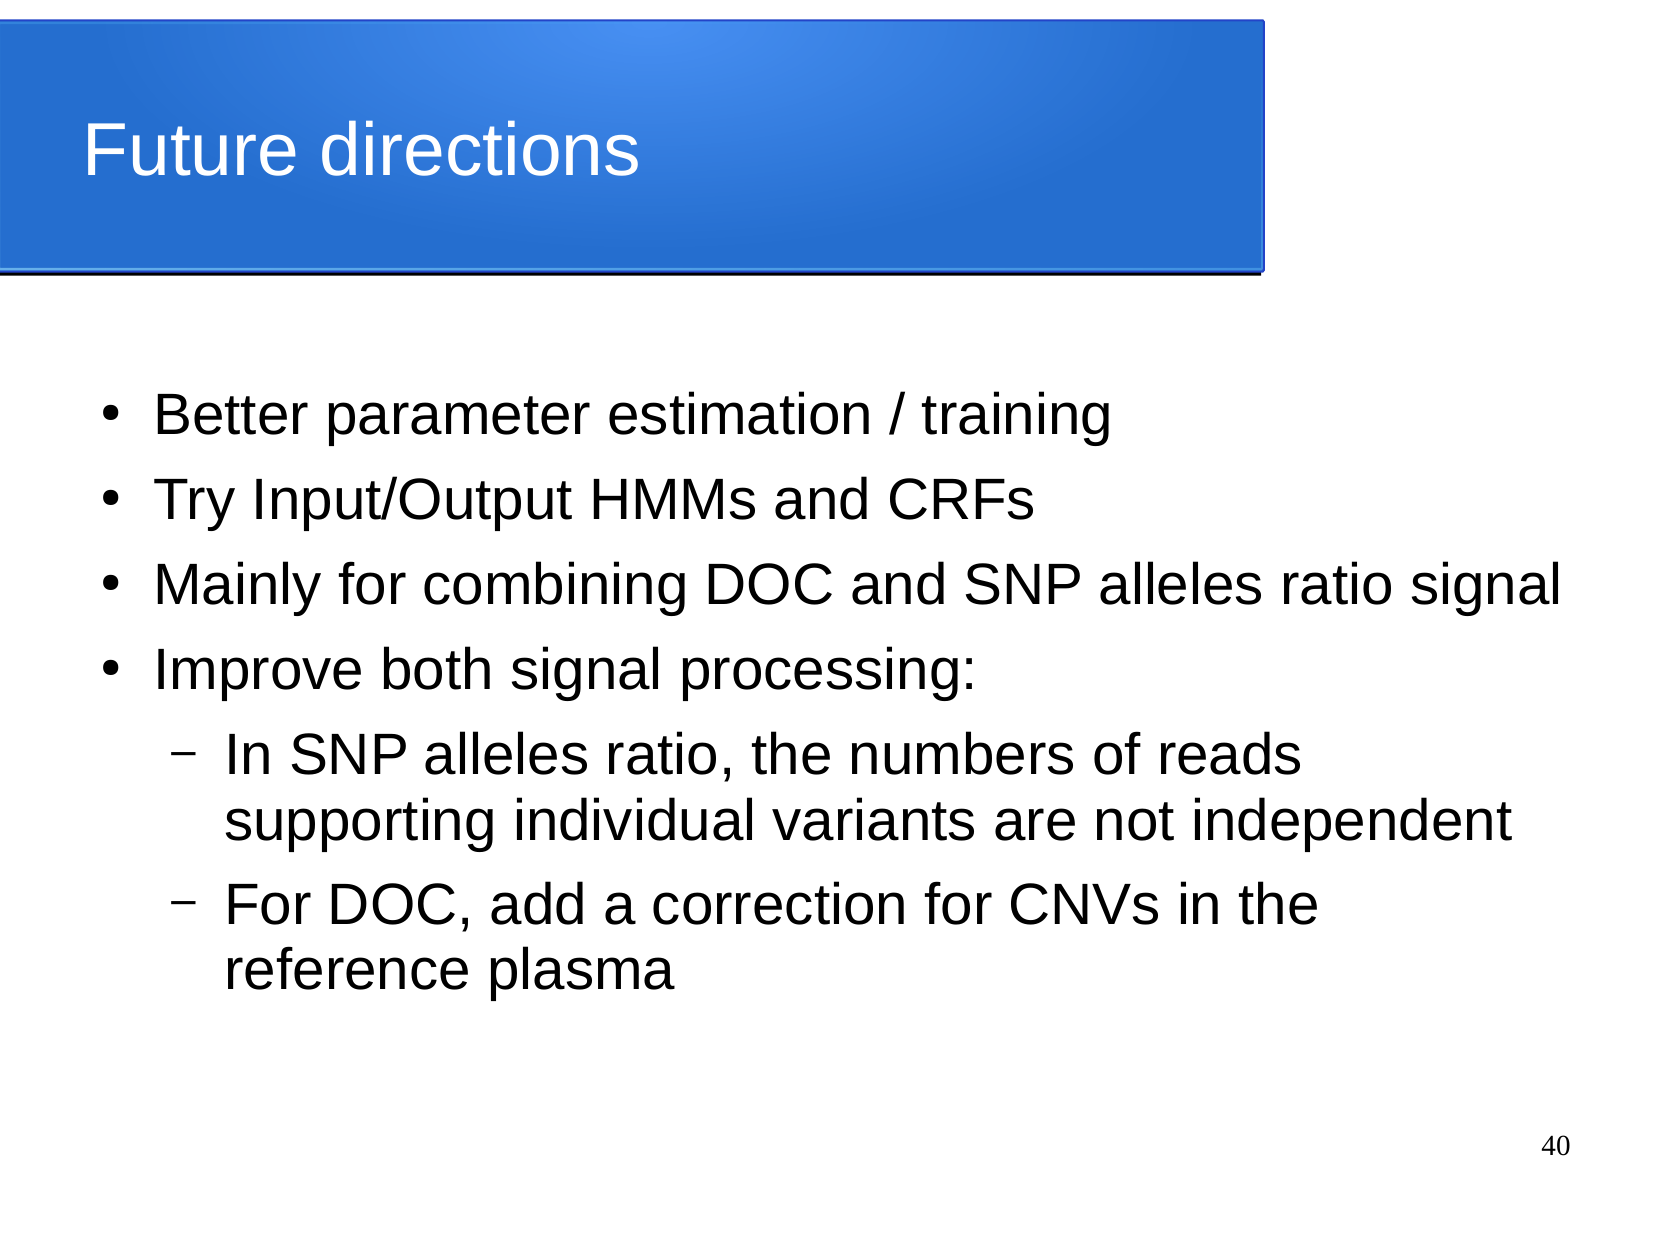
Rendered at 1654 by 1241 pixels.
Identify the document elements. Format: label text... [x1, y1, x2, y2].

list Better parameter estimation / training Try Input/Output HMMs and CRFs Mainly for combining DOC and SNP alleles ratio signal Improve both signal processing: In SNP alleles ratio, the numbers of reads supporting individual variants are not independent For DOC, add a correction for CNVs in the reference plasma [82, 381, 1571, 1102]
title Future directions [82, 47, 1235, 252]
